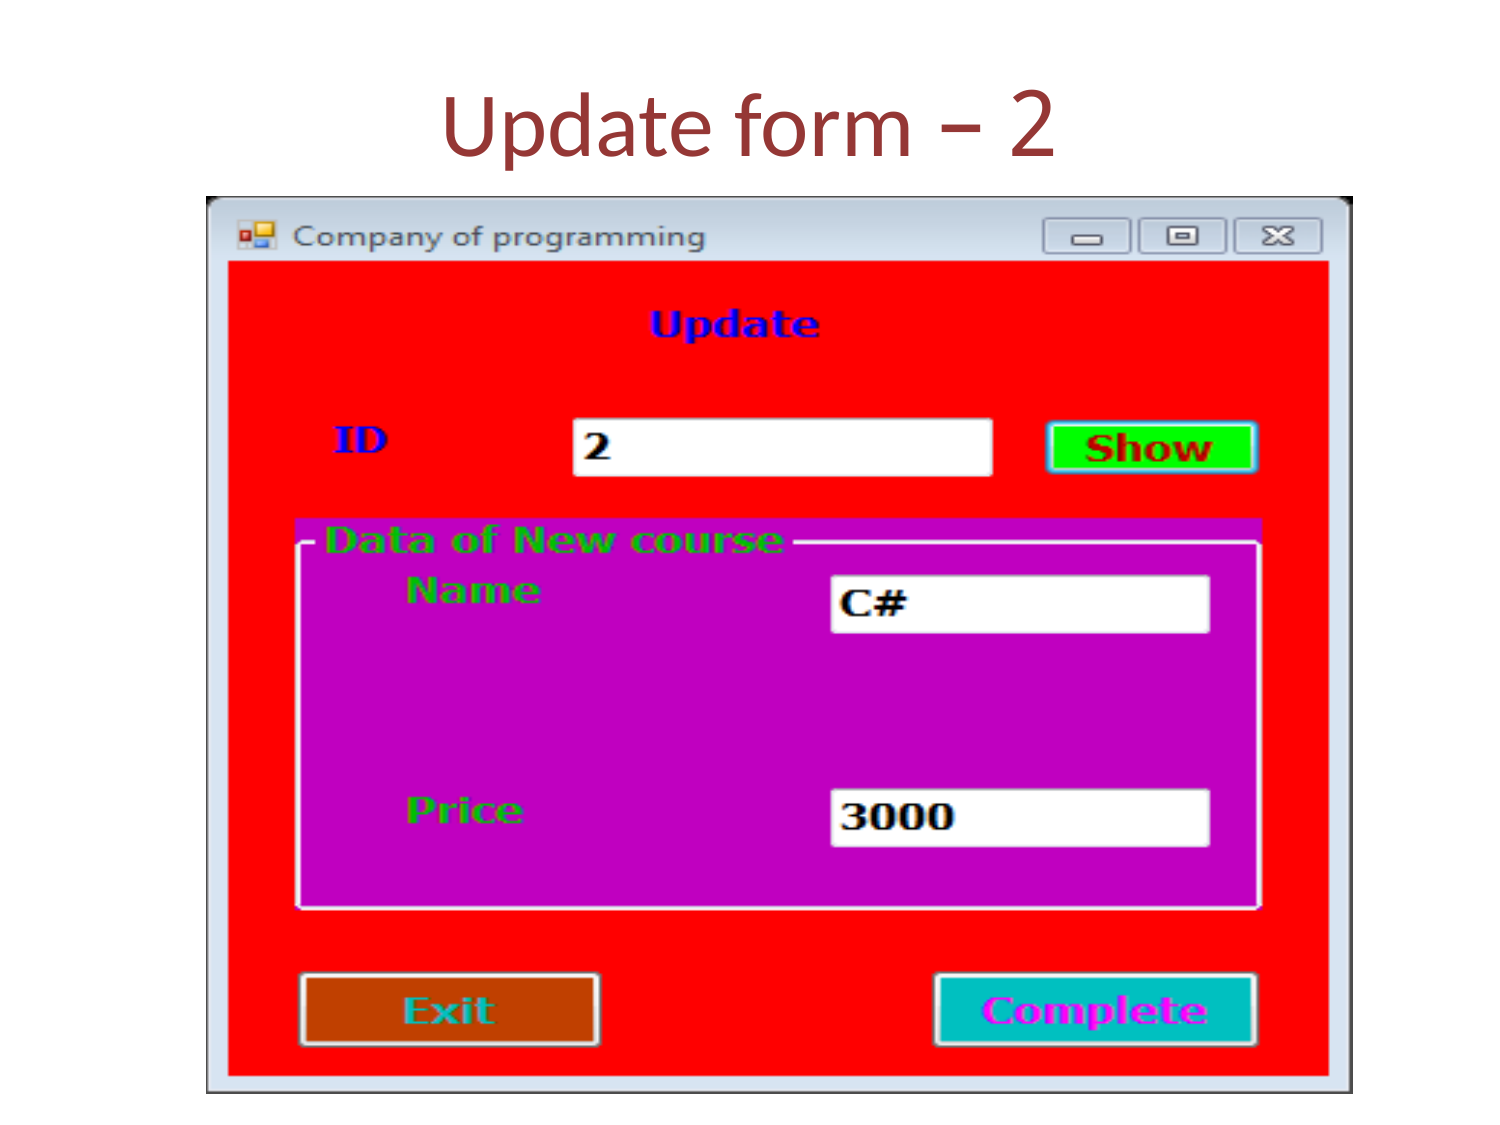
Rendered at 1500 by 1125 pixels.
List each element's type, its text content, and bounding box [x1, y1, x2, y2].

picture [206, 196, 1353, 1095]
title 2 – Update form [112, 30, 1388, 209]
